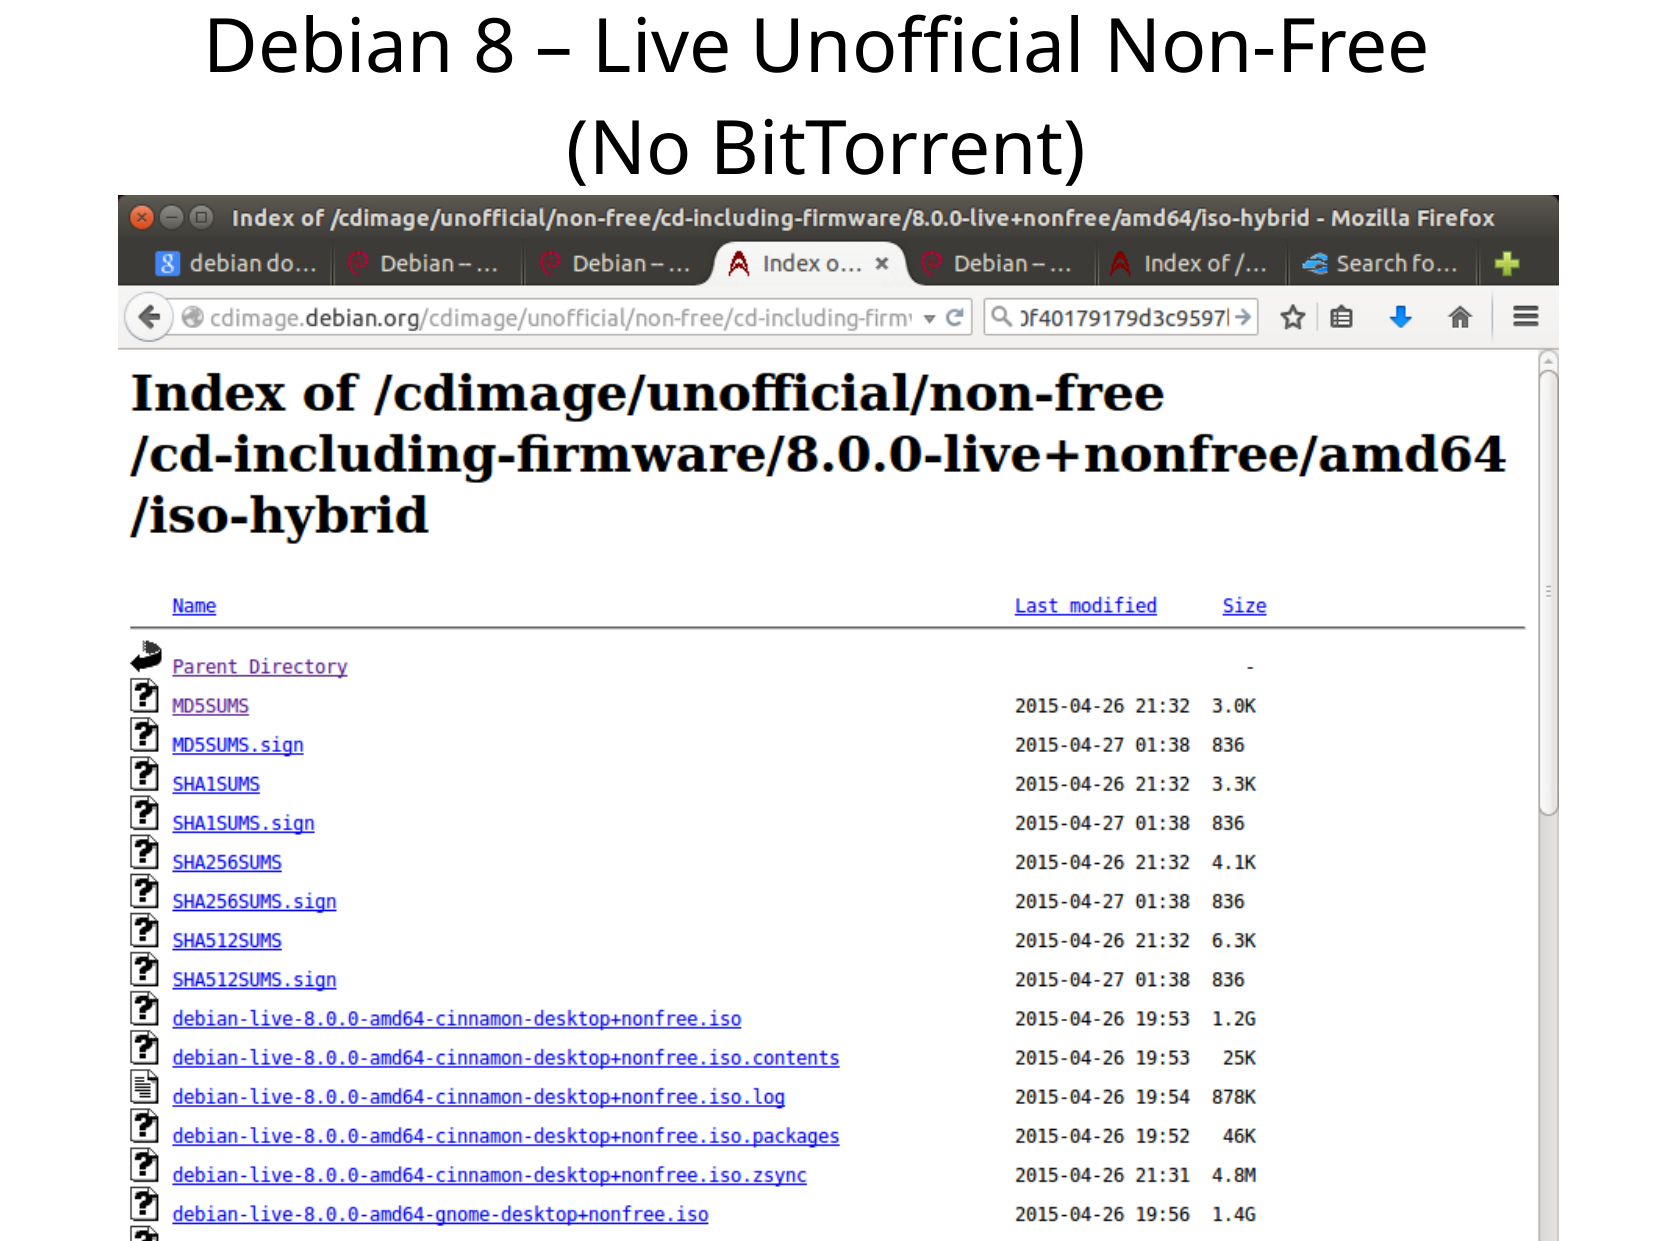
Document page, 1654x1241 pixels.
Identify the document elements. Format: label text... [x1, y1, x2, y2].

title Debian 8 – Live Unofficial Non-Free (No BitTorrent) [82, 12, 1571, 178]
picture [118, 195, 1559, 1241]
